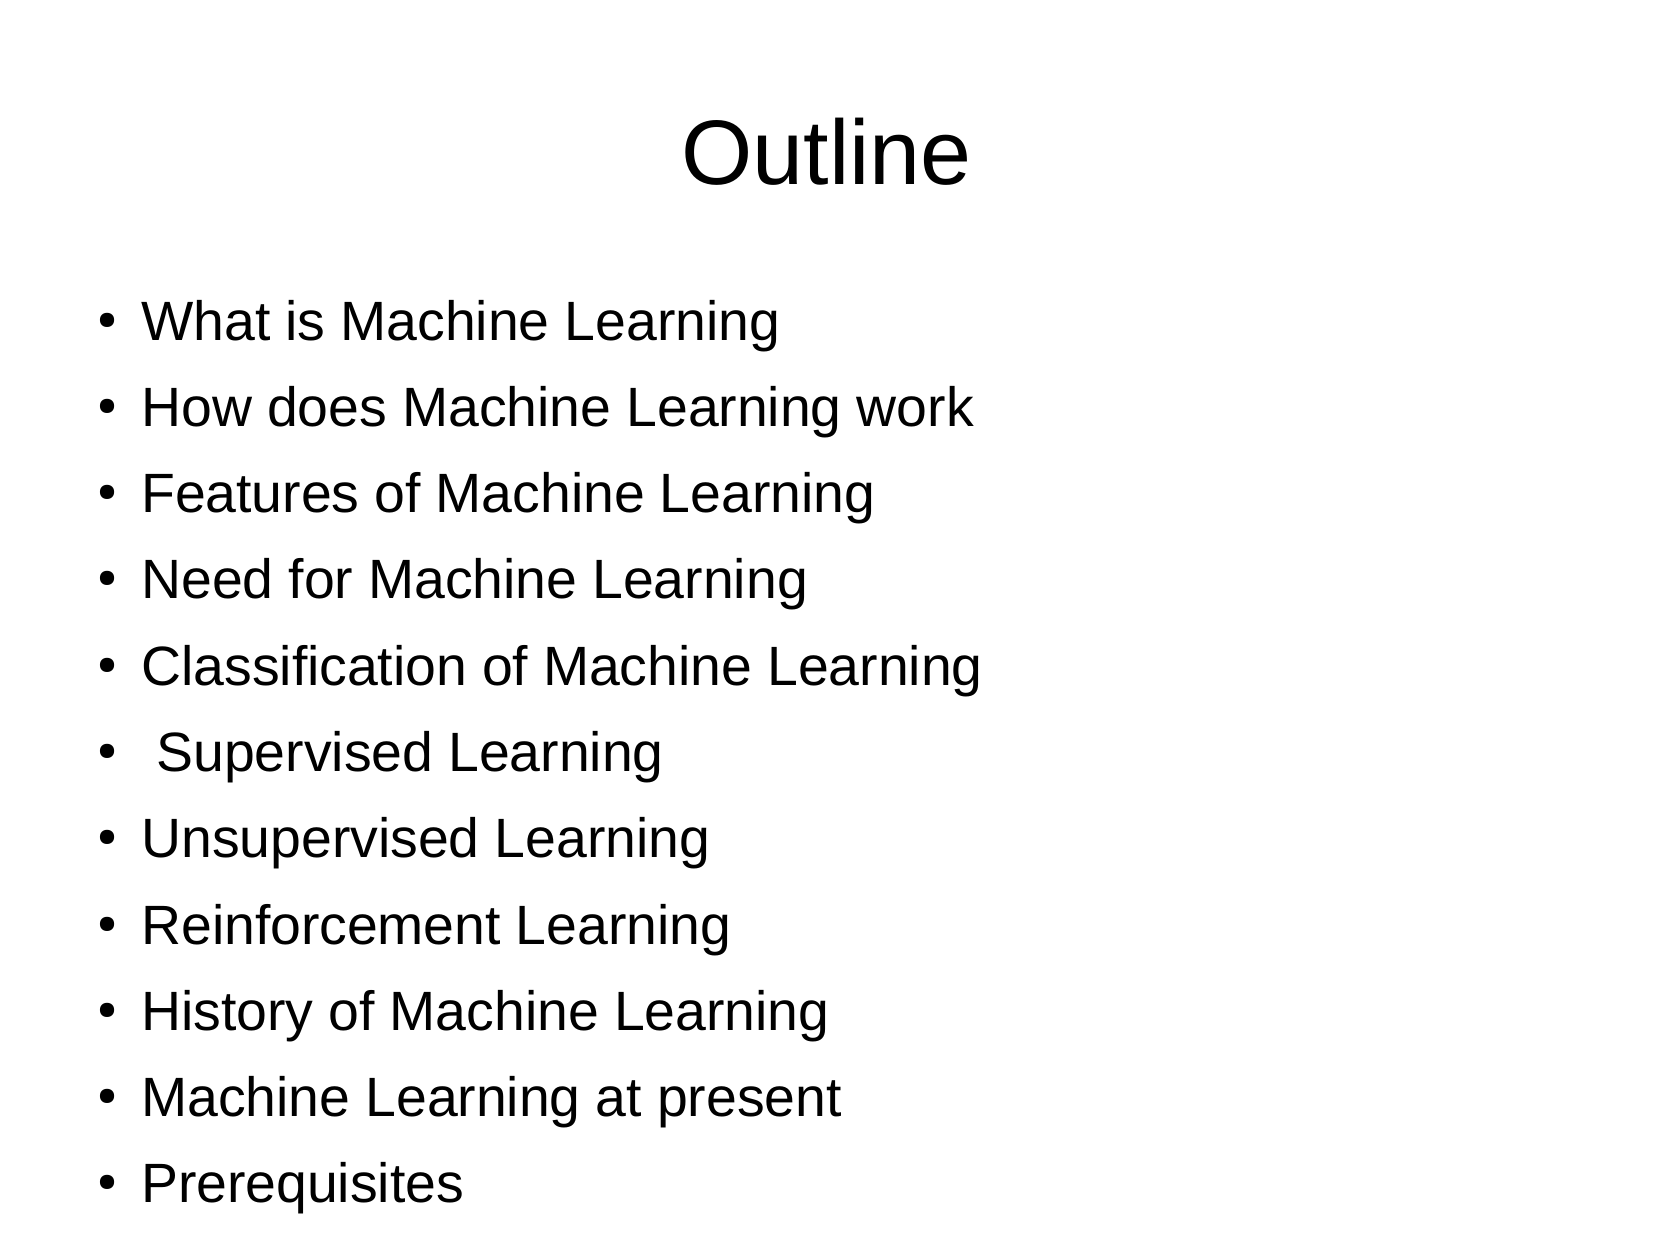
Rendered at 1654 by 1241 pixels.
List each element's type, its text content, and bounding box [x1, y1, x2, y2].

list What is Machine Learning How does Machine Learning work Features of Machine Learning Need for Machine Learning Classification of Machine Learning Supervised Learning Unsupervised Learning Reinforcement Learning History of Machine Learning Machine Learning at present Prerequisites [82, 290, 1571, 1217]
title Outline [82, 49, 1571, 257]
